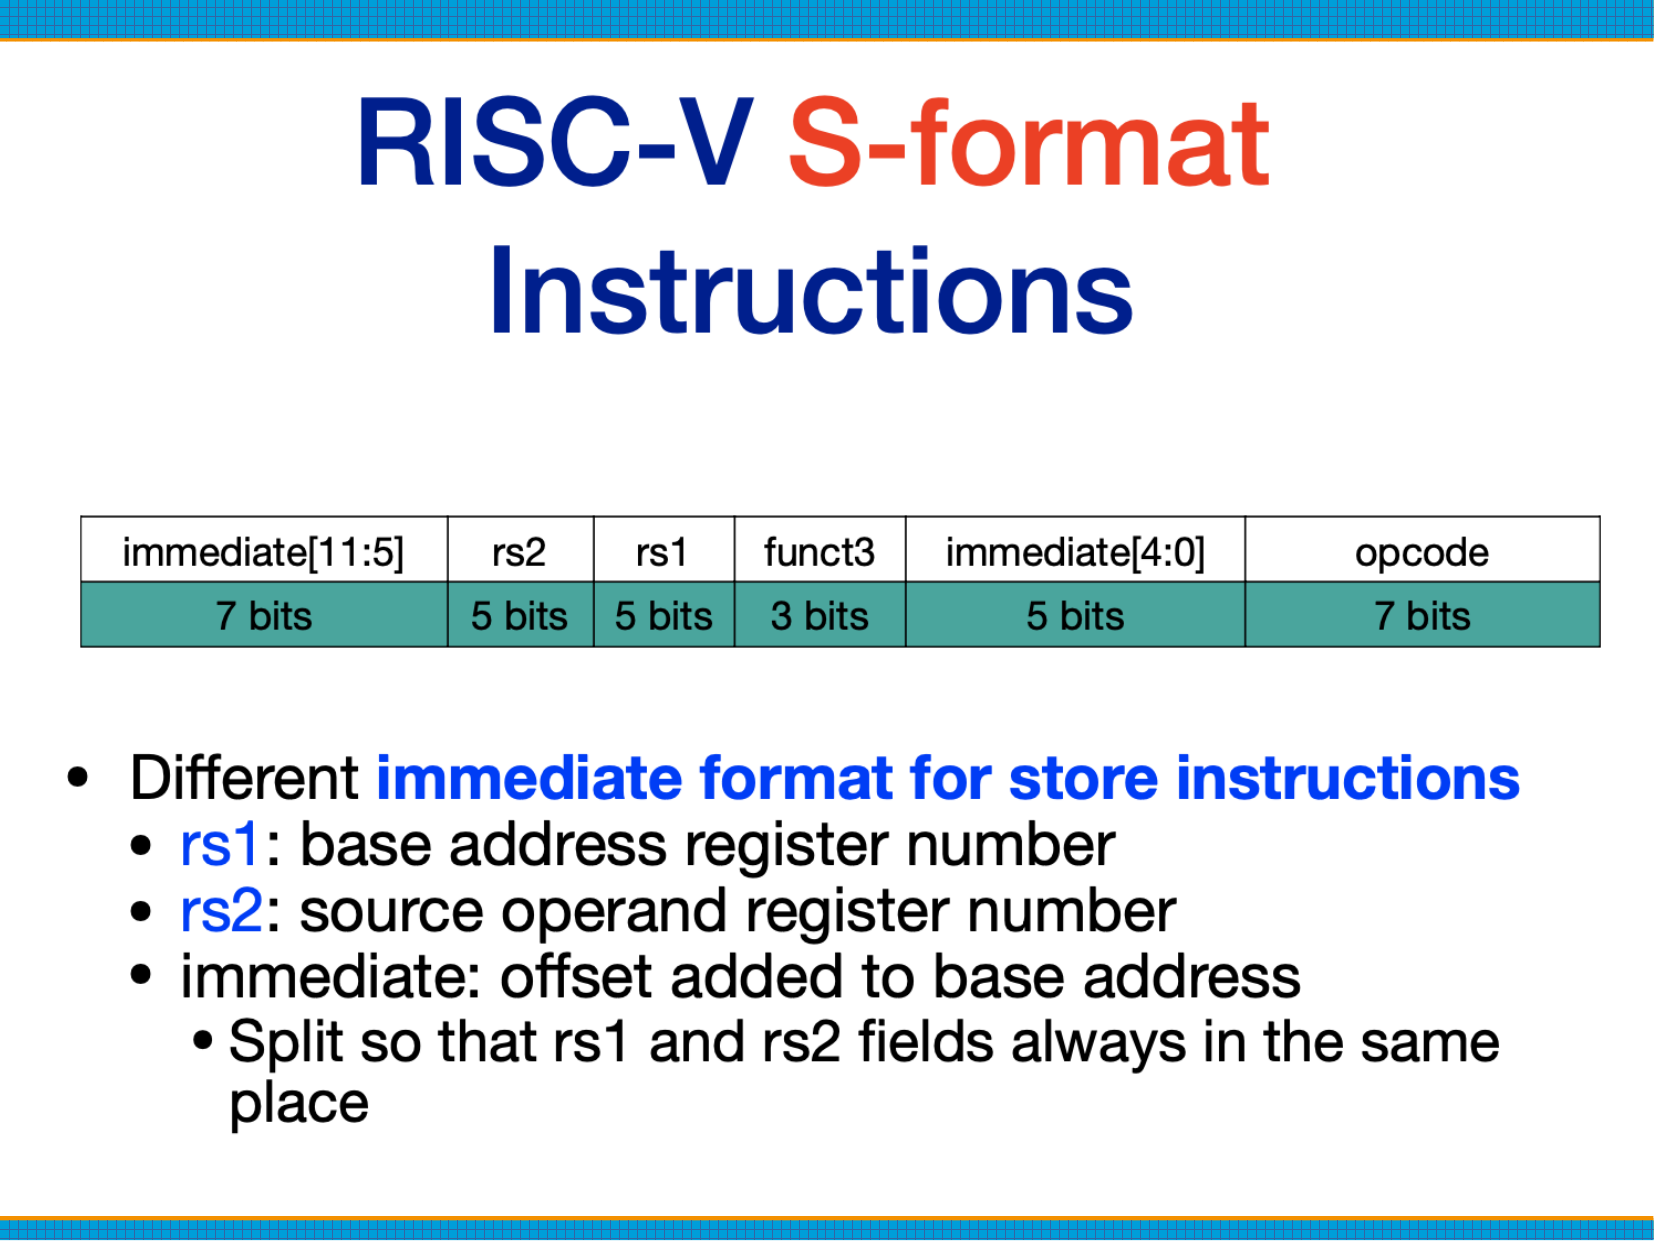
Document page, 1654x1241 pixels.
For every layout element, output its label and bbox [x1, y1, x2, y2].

picture [35, 58, 1613, 1197]
